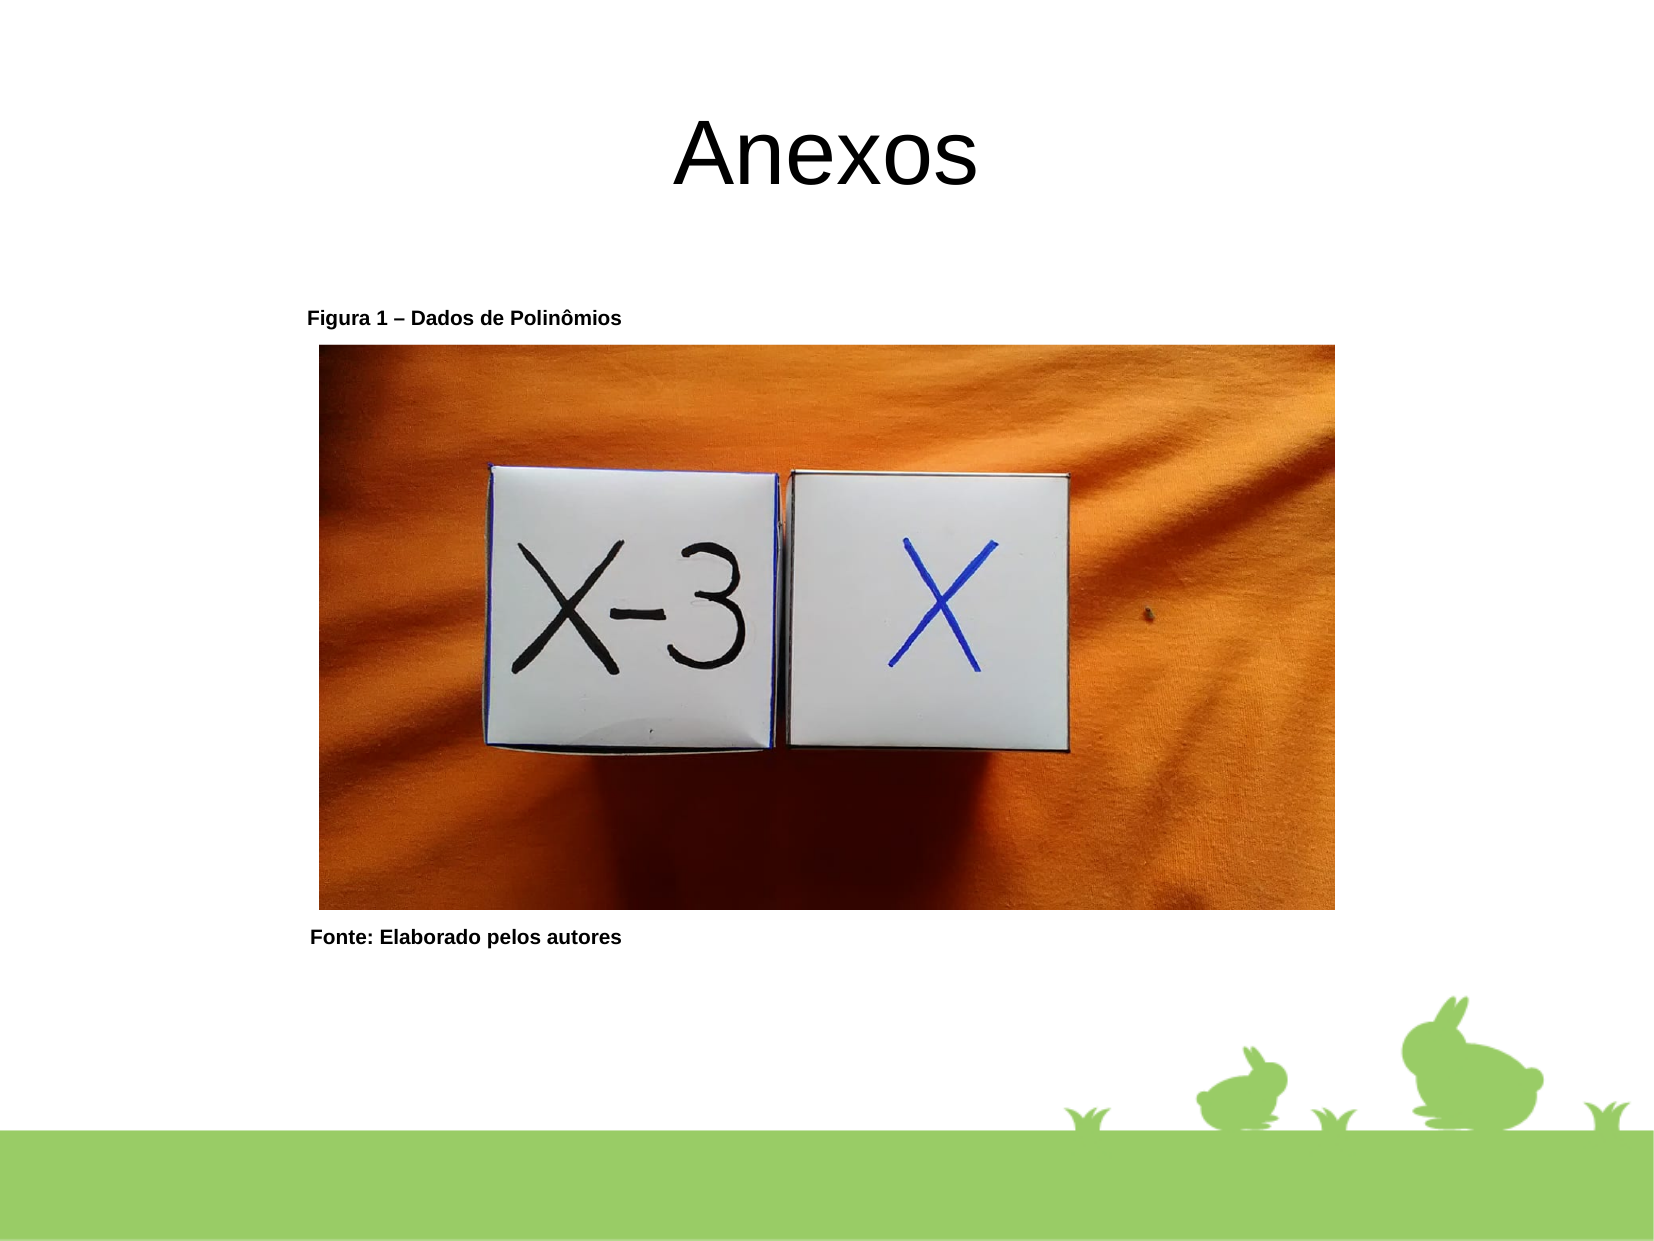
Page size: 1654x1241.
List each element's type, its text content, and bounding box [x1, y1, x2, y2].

picture [0, 0, 1654, 1241]
title Anexos [82, 49, 1571, 257]
list Figura 1 – Dados de Polinômios [236, 307, 1394, 331]
text_box Fonte: Elaborado pelos autores [295, 918, 898, 980]
